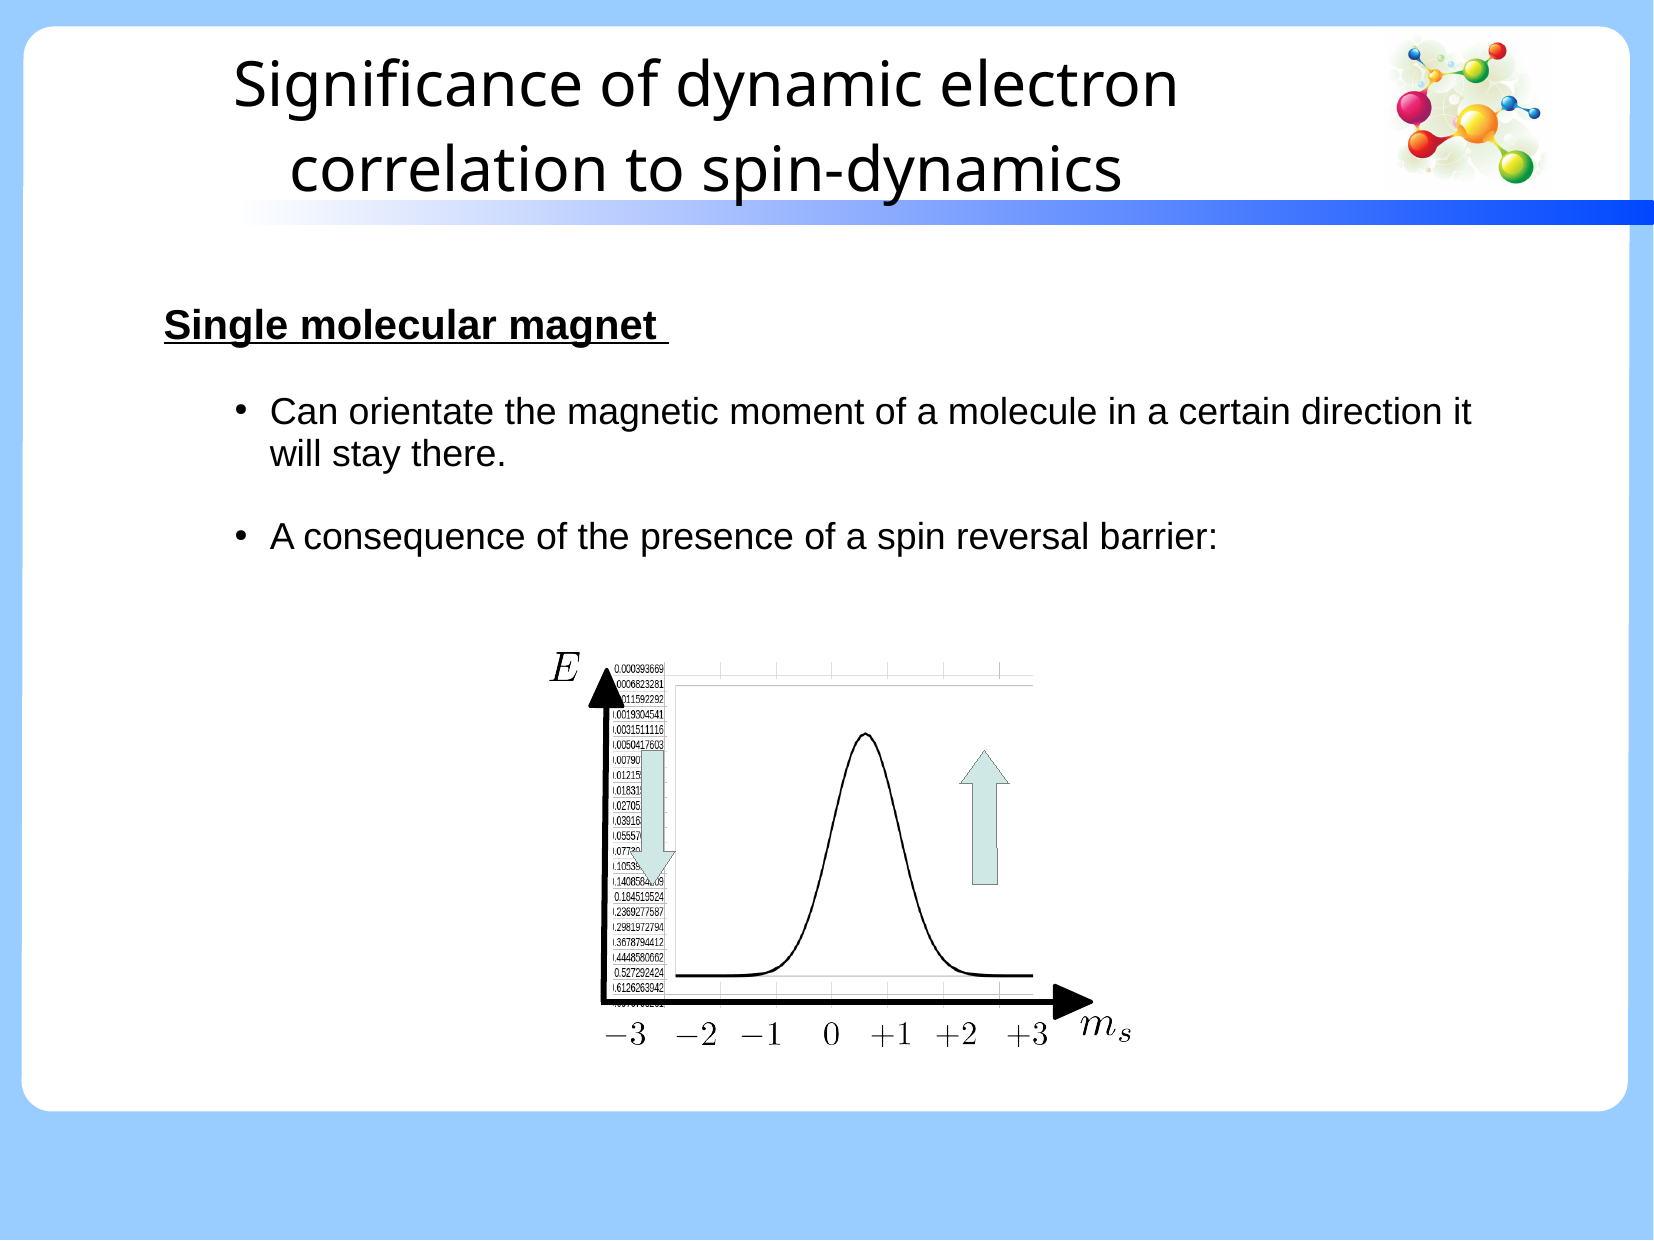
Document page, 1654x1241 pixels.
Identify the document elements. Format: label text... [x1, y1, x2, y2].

text_box Single molecular magnet Can orientate the magnetic moment of a molecule in a certain direction it will stay there. A consequence of the presence of a spin reversal barrier: [113, 252, 1546, 1241]
text_box [630, 750, 676, 886]
picture [676, 1022, 716, 1045]
picture [936, 1022, 976, 1047]
picture [824, 1022, 839, 1045]
picture [1382, 29, 1556, 195]
picture [871, 1022, 910, 1047]
picture [741, 1022, 780, 1045]
picture [1007, 1022, 1047, 1047]
picture [549, 652, 580, 681]
picture [613, 662, 1034, 999]
table_cell [873, 201, 877, 224]
text_box [959, 750, 1010, 885]
picture [605, 1022, 645, 1045]
picture [1080, 1016, 1131, 1042]
table_cell [956, 201, 961, 224]
title Significance of dynamic electron correlation to spin-dynamics [82, 49, 1332, 201]
